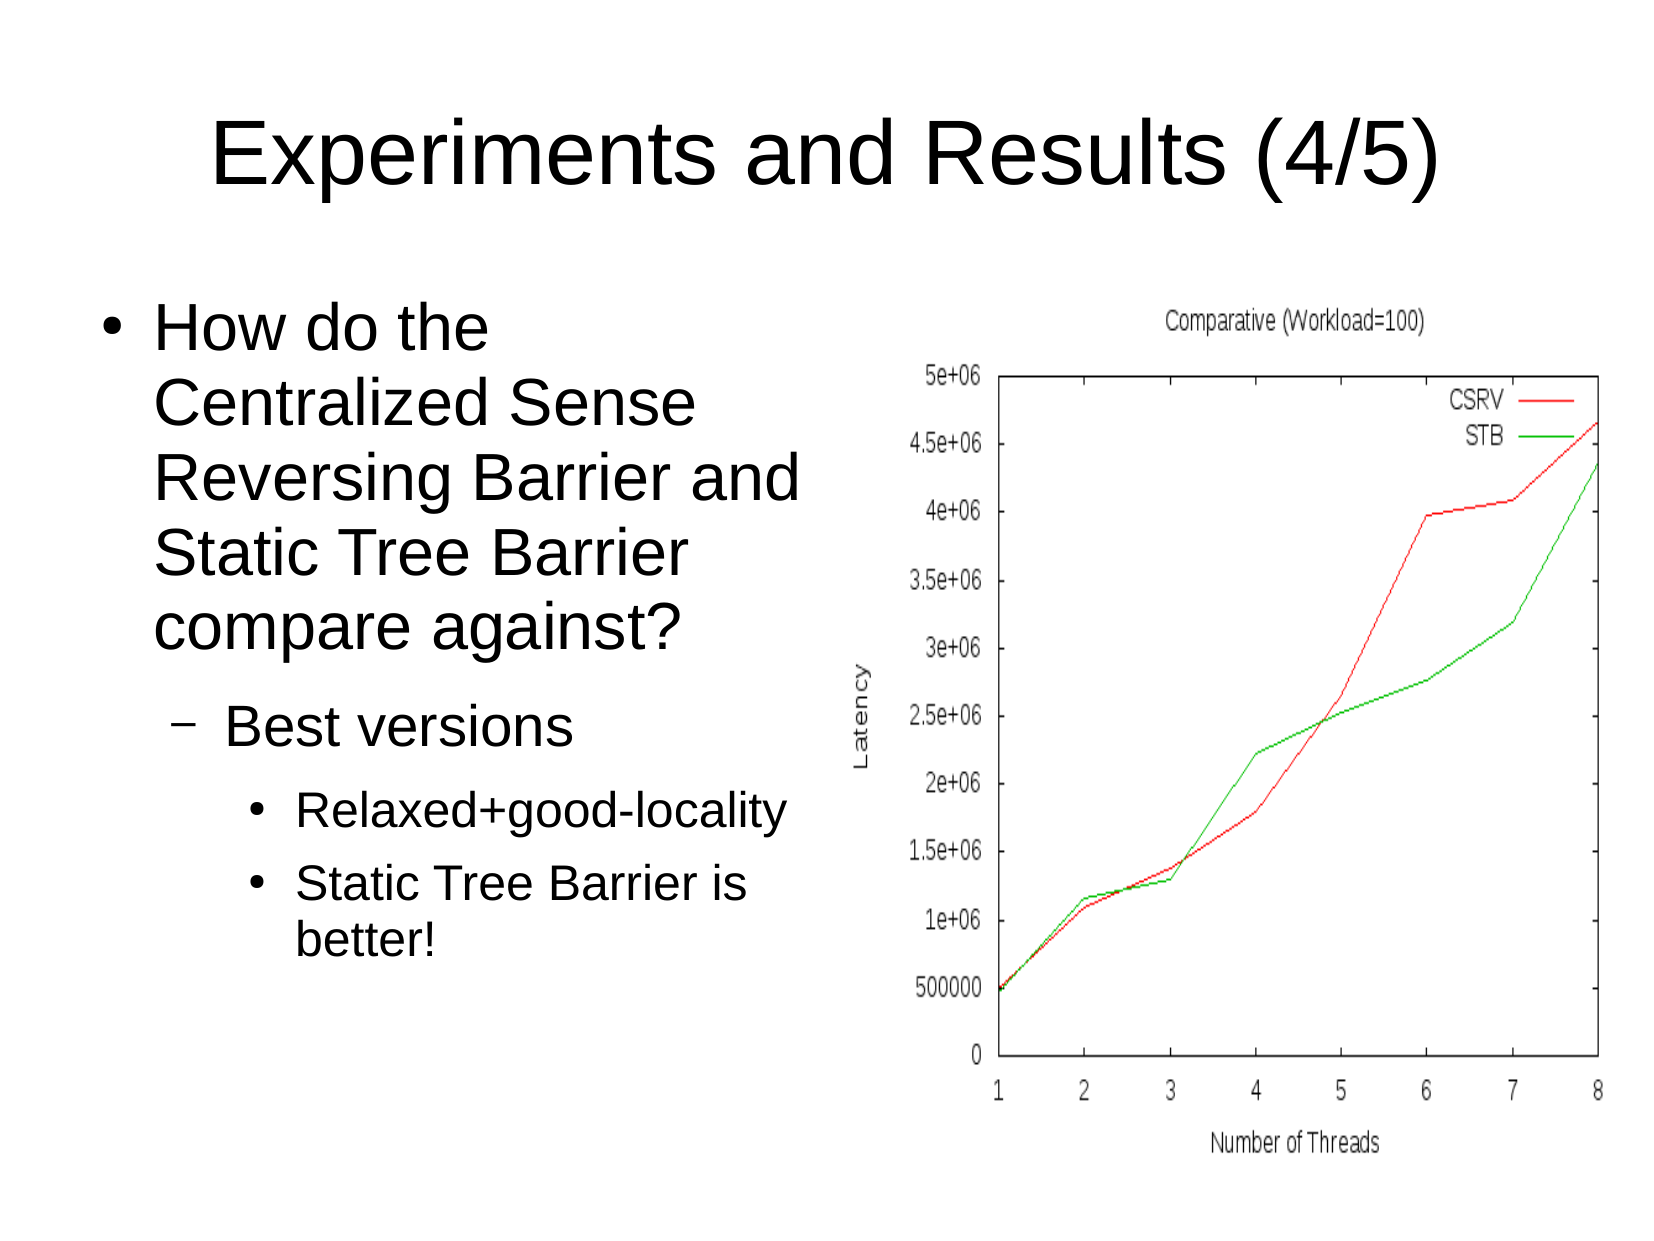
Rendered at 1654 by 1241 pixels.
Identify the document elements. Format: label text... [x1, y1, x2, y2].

title Experiments and Results (4/5) [82, 49, 1571, 257]
list How do the Centralized Sense Reversing Barrier and Static Tree Barrier compare against? Best versions Relaxed+good-locality Static Tree Barrier is better! [82, 290, 809, 1010]
picture [845, 269, 1636, 1171]
